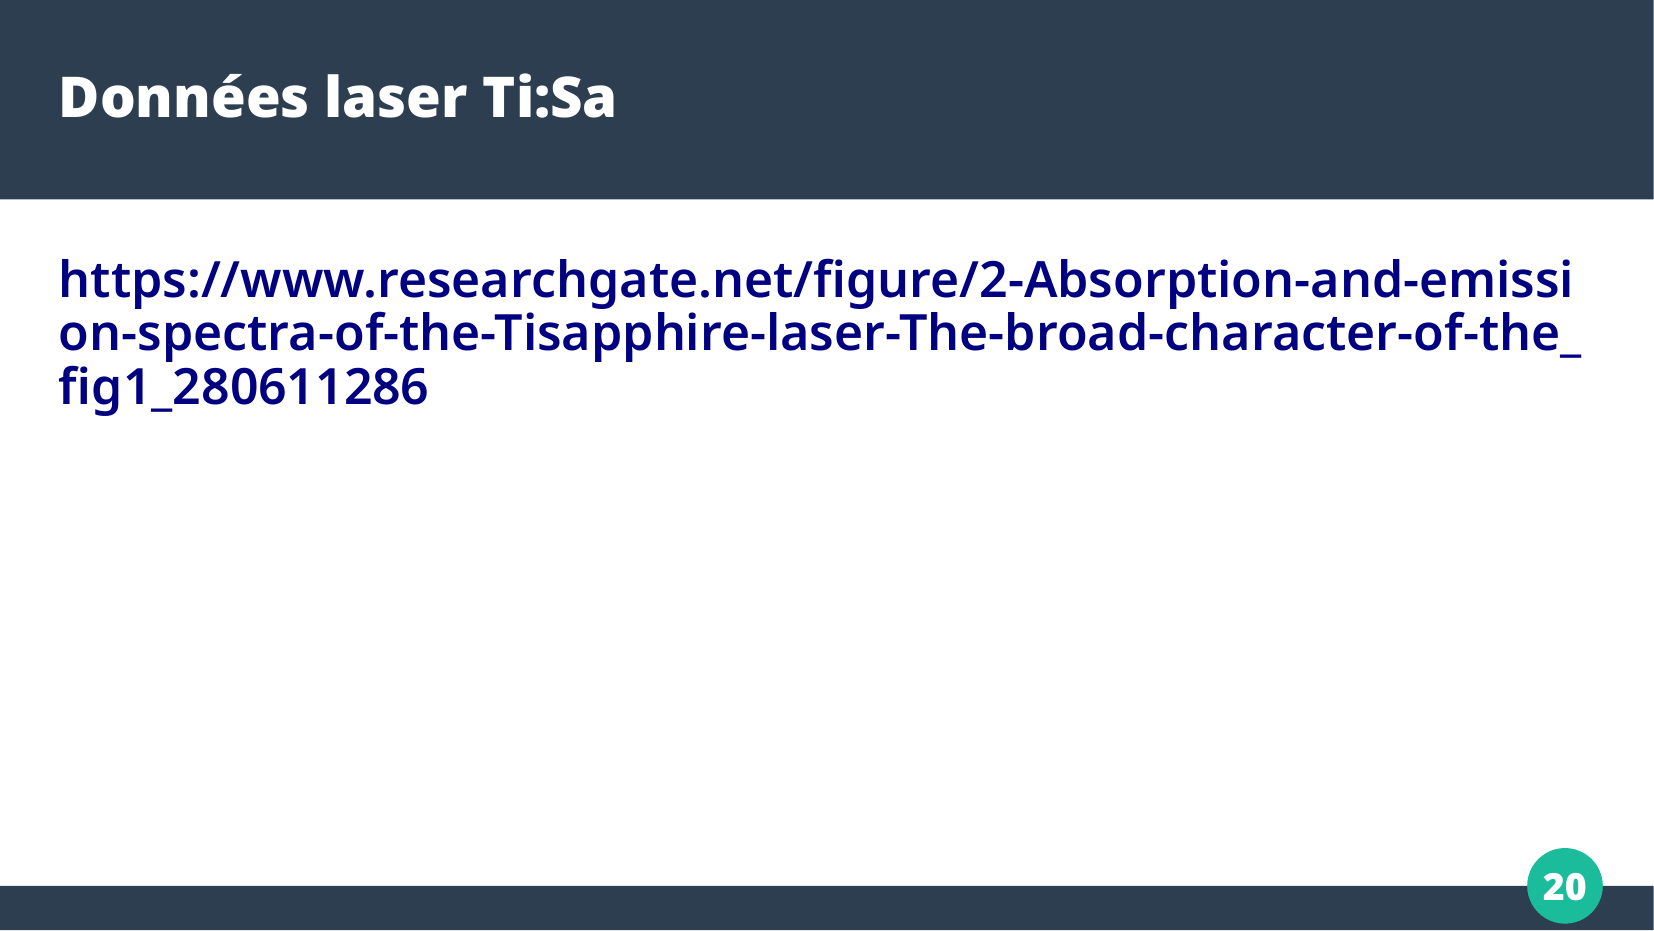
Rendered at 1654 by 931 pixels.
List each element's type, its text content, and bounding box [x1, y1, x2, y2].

title Données laser Ti:Sa [59, 37, 1595, 155]
list https://www.researchgate.net/figure/2-Absorption-and-emission-spectra-of-the-Tisapphire-laser-The-broad-character-of-the_fig1_280611286 [59, 243, 1595, 864]
